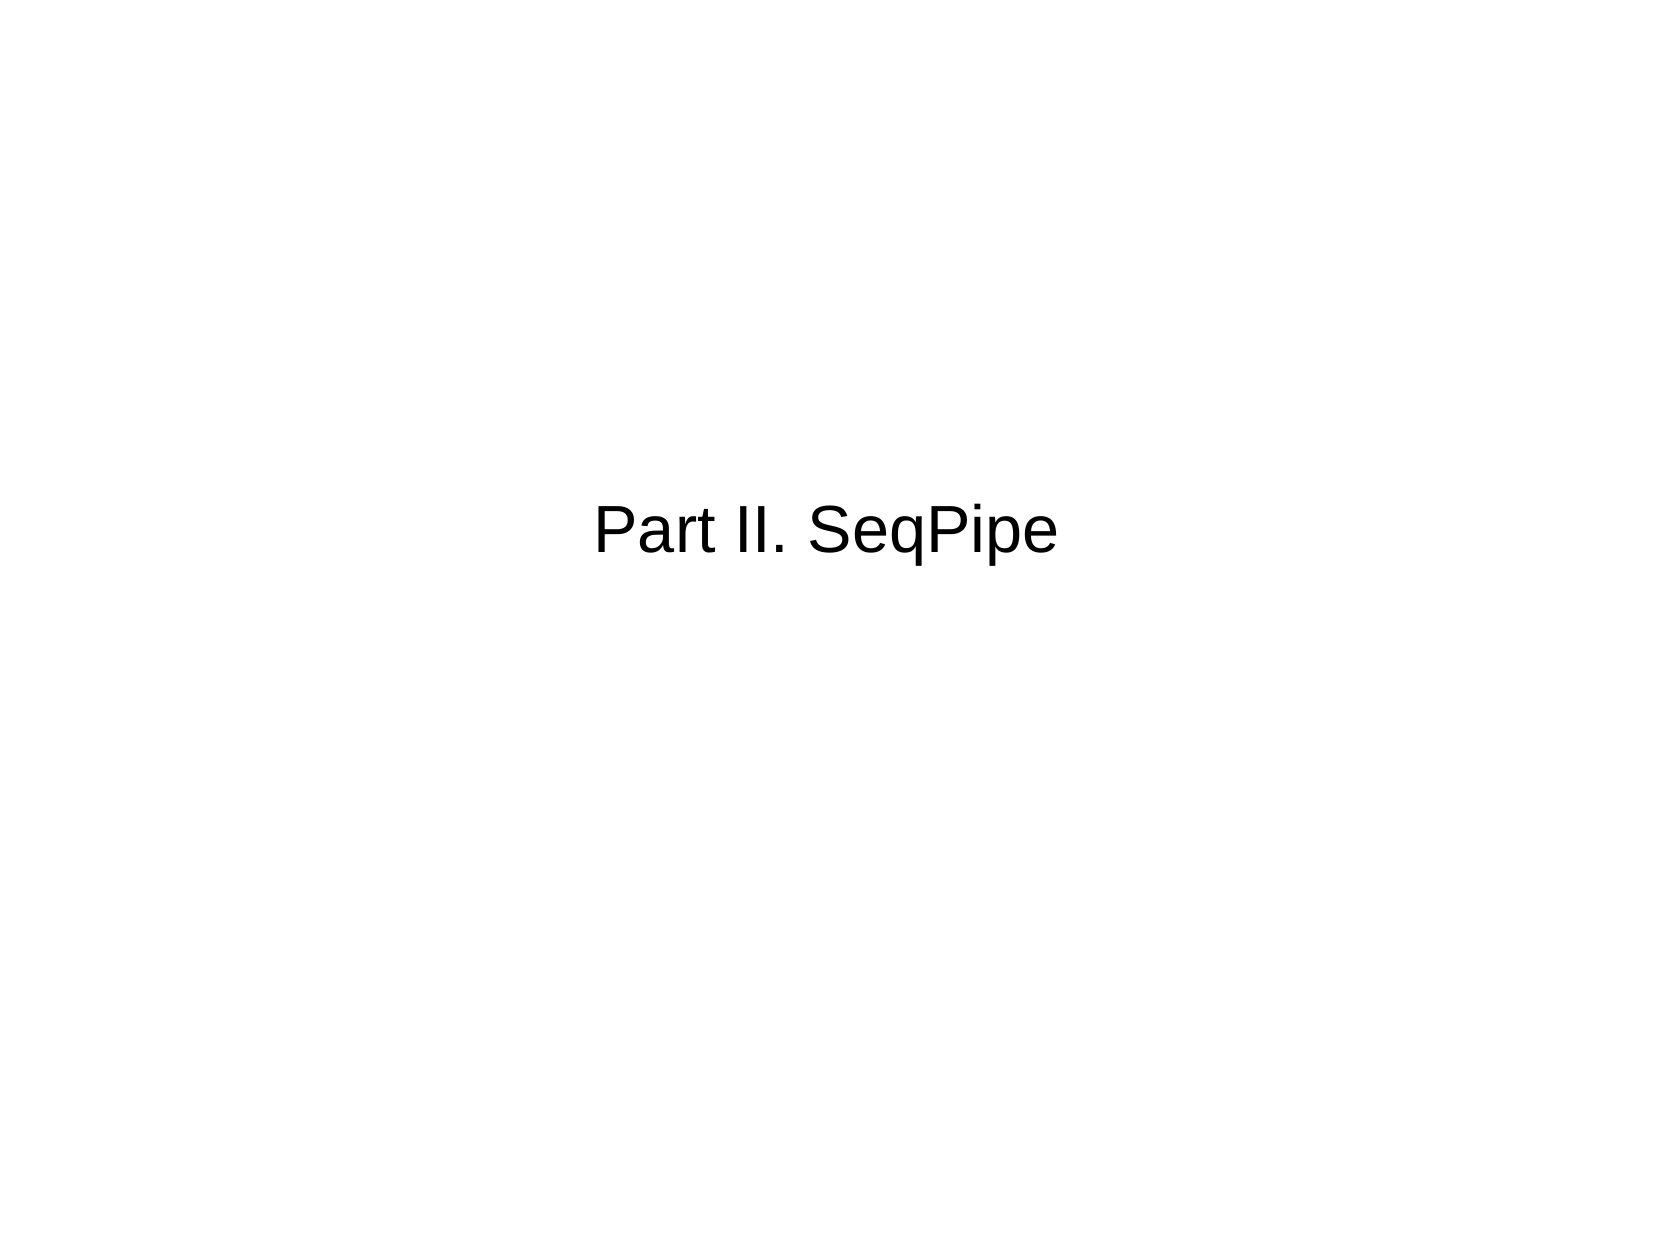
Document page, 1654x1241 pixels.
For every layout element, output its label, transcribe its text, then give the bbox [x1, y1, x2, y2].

subtitle Part II. SeqPipe [82, 49, 1571, 1010]
